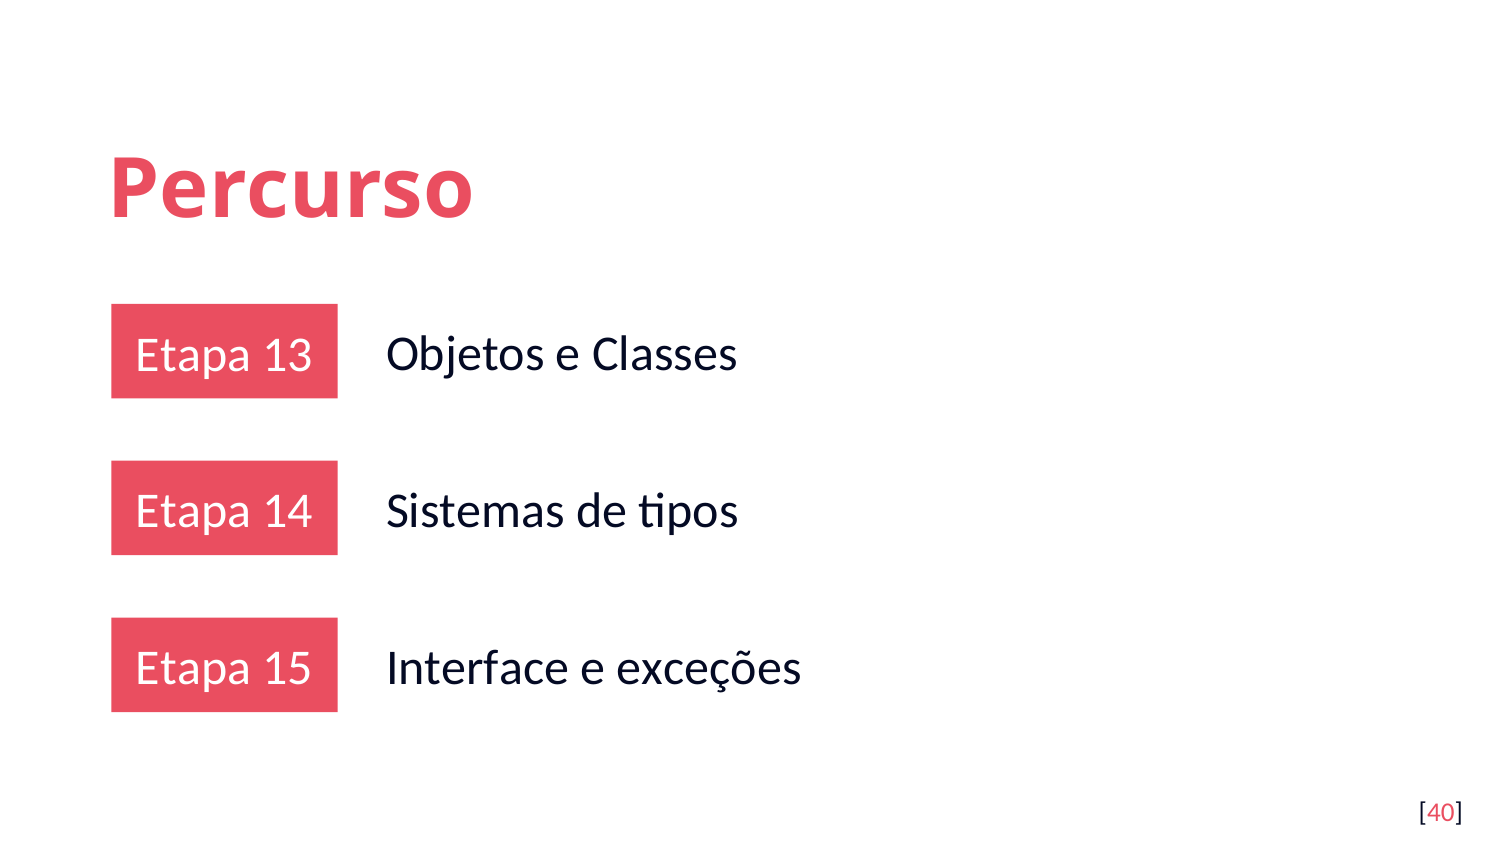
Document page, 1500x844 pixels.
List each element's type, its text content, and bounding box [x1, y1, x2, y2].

text_box Etapa 13 [111, 303, 338, 399]
text_box Objetos e Classes [371, 313, 1384, 389]
slide_number [40] [1403, 779, 1494, 844]
text_box Sistemas de tipos [371, 470, 1384, 546]
text_box Percurso [92, 104, 1309, 243]
text_box Interface e exceções [371, 627, 1384, 703]
text_box Etapa 14 [111, 460, 338, 556]
text_box Etapa 15 [111, 617, 338, 713]
